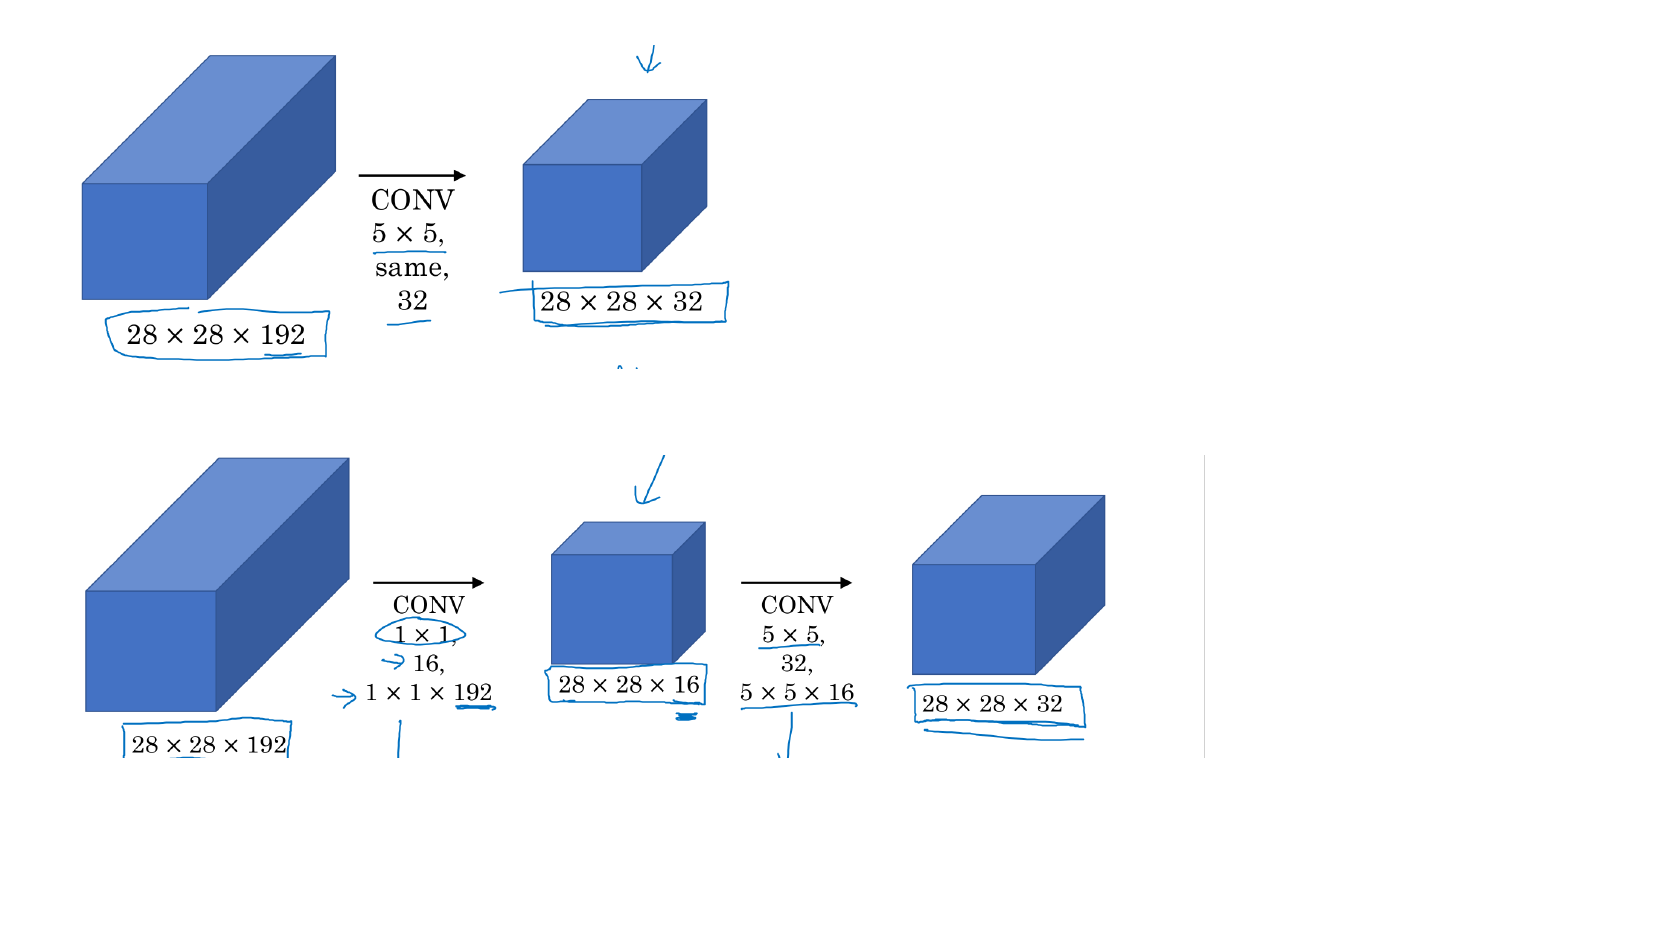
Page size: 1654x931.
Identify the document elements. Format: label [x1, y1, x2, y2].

picture [70, 455, 1205, 758]
picture [75, 45, 745, 369]
